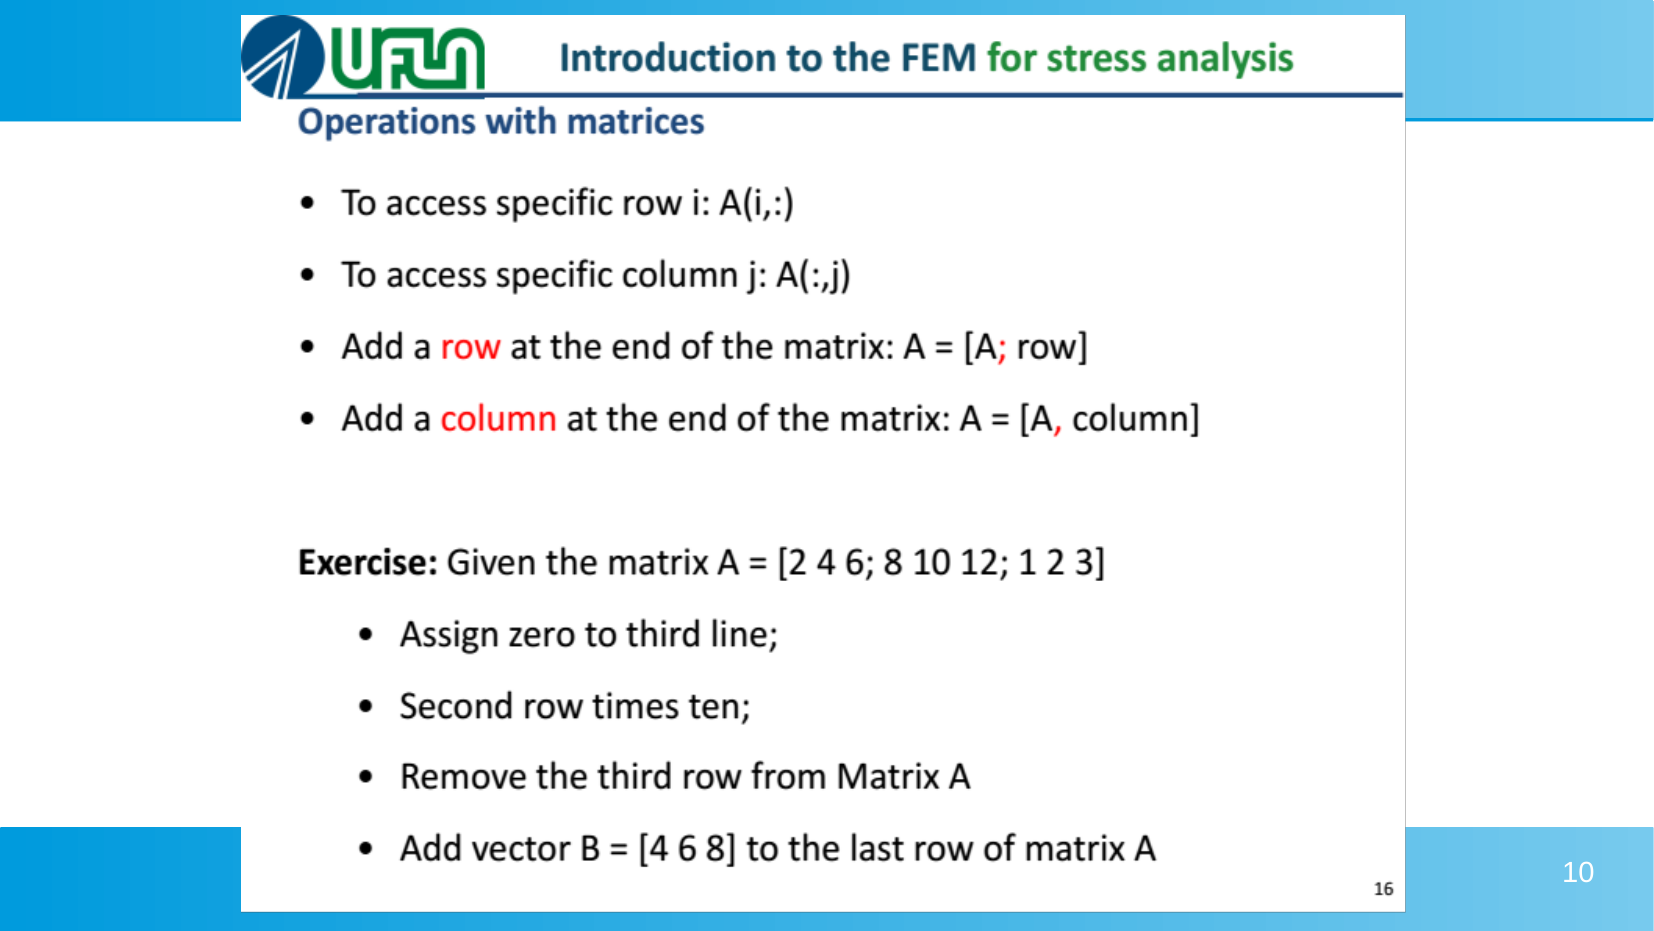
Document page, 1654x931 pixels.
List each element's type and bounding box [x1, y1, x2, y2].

picture [241, 15, 1409, 914]
